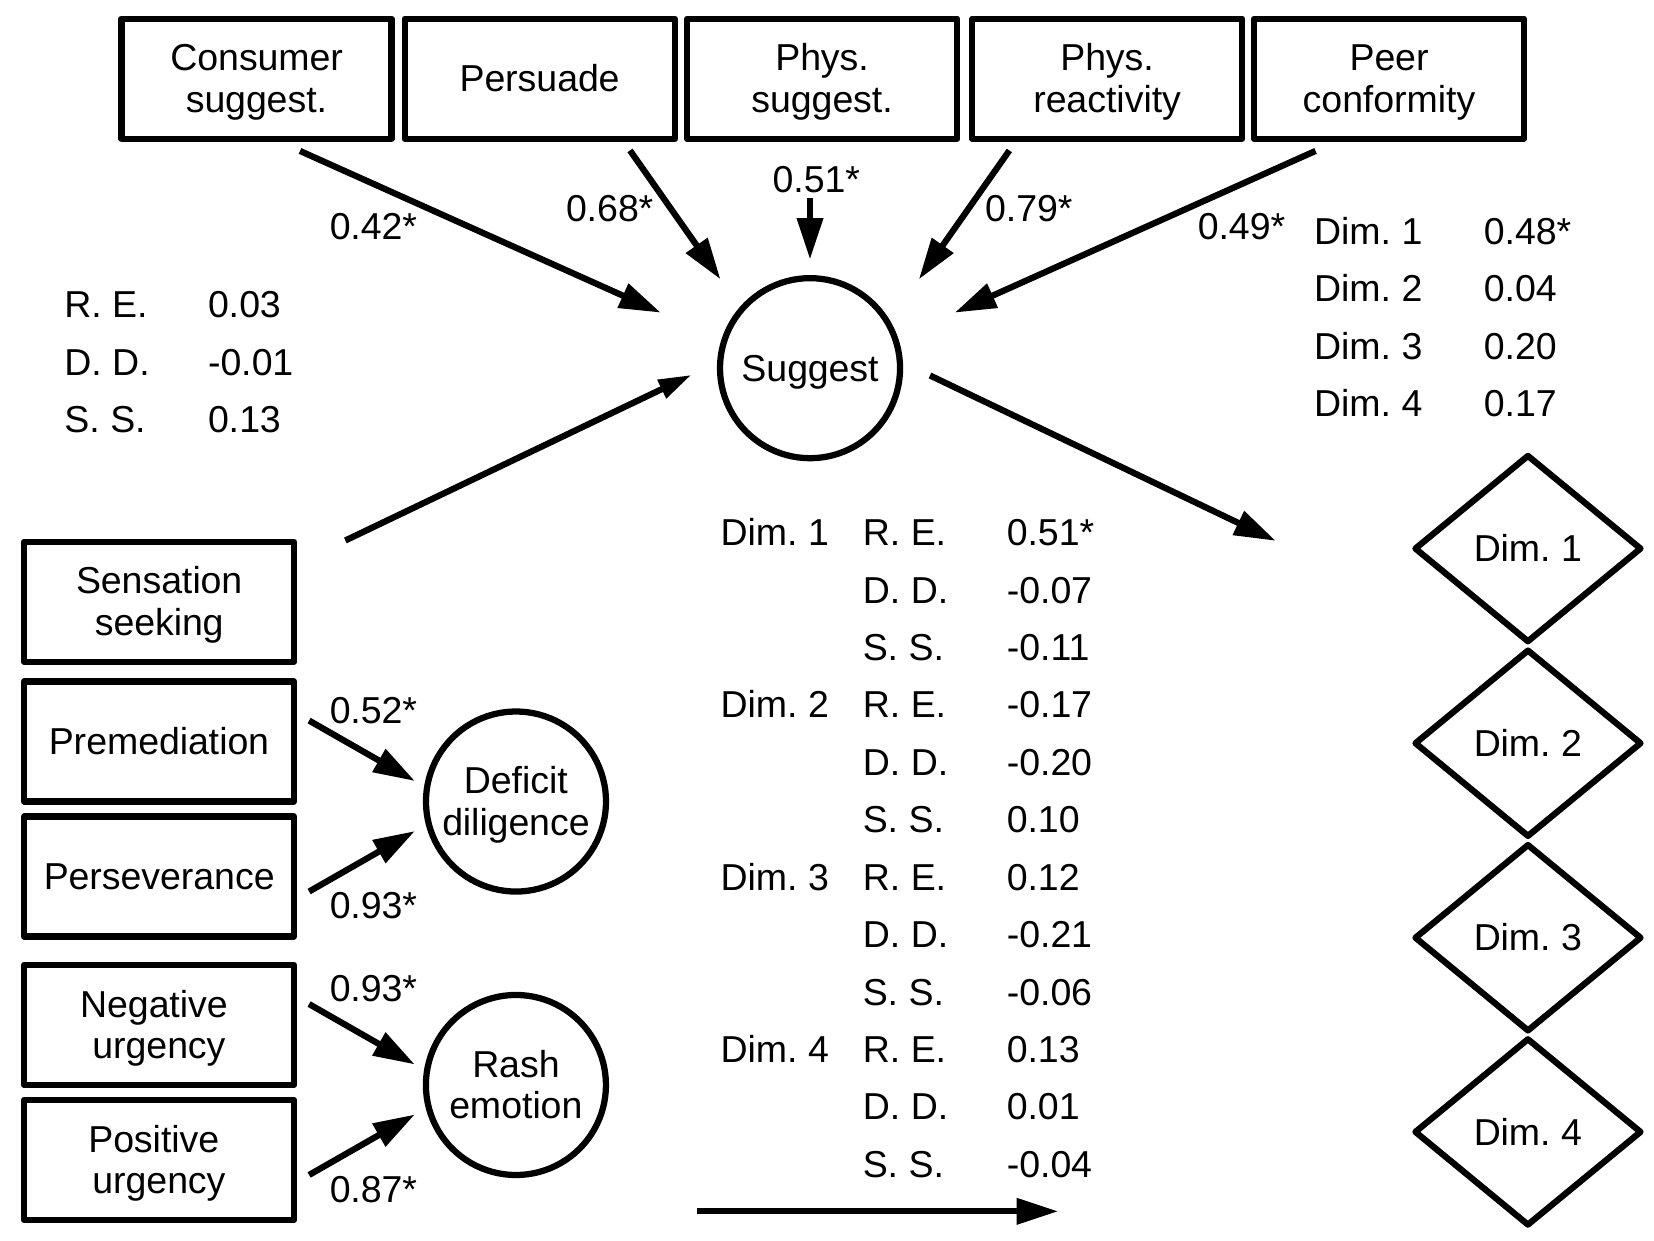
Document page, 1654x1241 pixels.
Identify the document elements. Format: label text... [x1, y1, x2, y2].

text_box Persuade [404, 18, 675, 139]
table_cell D. D. [849, 907, 992, 963]
table_cell 0.01 [993, 1079, 1143, 1135]
table_cell -0.17 [993, 677, 1143, 734]
table_cell [707, 620, 848, 676]
table_cell D. D. [51, 334, 193, 391]
text_box Sensation seeking [24, 541, 295, 662]
table_cell S. S. [849, 620, 992, 676]
table_header 0.51* [993, 505, 1143, 561]
text_box Rash emotion [425, 994, 606, 1176]
text_box Positive urgency [24, 1099, 295, 1220]
table_cell 0.17 [1470, 376, 1639, 432]
table_cell [707, 1079, 848, 1135]
text_box 0.49* [1183, 198, 1300, 256]
text_box Suggest [720, 278, 901, 459]
table_cell -0.20 [993, 735, 1143, 791]
table_cell Dim. 3 [707, 849, 848, 906]
text_box Premediation [24, 681, 295, 802]
table_header 0.03 [194, 277, 350, 333]
text_box 0.52* [315, 682, 432, 740]
table_cell 0.10 [993, 792, 1143, 848]
table_cell D. D. [849, 1079, 992, 1135]
table_cell 0.13 [993, 1022, 1143, 1078]
table_cell D. D. [849, 562, 992, 619]
table_cell 0.04 [1470, 261, 1639, 317]
table_cell D. D. [849, 735, 992, 791]
text_box Consumer suggest. [121, 18, 392, 139]
text_box Deficit diligence [425, 711, 607, 892]
table_cell -0.11 [993, 620, 1143, 676]
text_box Dim. 4 [1415, 1039, 1641, 1225]
table_cell S. S. [849, 1136, 992, 1193]
table_header R. E. [849, 505, 992, 561]
text_box Negative urgency [24, 964, 295, 1085]
table_cell [707, 907, 848, 963]
table_cell S. S. [51, 392, 193, 448]
table_header Dim. 1 [707, 505, 848, 561]
table_cell -0.04 [993, 1136, 1143, 1193]
table_cell [707, 1136, 848, 1193]
text_box 0.93* [315, 877, 432, 935]
text_box Dim. 1 [1415, 455, 1641, 642]
table_cell S. S. [849, 964, 992, 1021]
text_box 0.87* [315, 1160, 432, 1218]
table_header 0.48* [1470, 204, 1639, 260]
table_cell [707, 735, 848, 791]
text_box 0.51* [757, 150, 875, 208]
table_cell [707, 964, 848, 1021]
table_cell R. E. [849, 677, 992, 734]
table_cell -0.07 [993, 562, 1143, 619]
text_box Phys. suggest. [687, 18, 958, 139]
table_cell 0.13 [194, 392, 350, 448]
table_cell -0.06 [993, 964, 1143, 1021]
table_cell R. E. [849, 1022, 992, 1078]
table_cell [707, 792, 848, 848]
text_box 0.42* [315, 198, 432, 256]
text_box 0.79* [970, 180, 1088, 238]
table_cell S. S. [849, 792, 992, 848]
text_box 0.68* [551, 180, 669, 238]
table_cell R. E. [849, 849, 992, 906]
text_box Phys. reactivity [972, 18, 1243, 139]
table_cell Dim. 2 [707, 677, 848, 734]
text_box 0.93* [315, 960, 432, 1017]
text_box Peer conformity [1254, 18, 1525, 139]
table_cell 0.20 [1470, 318, 1639, 375]
table_header Dim. 1 [1300, 204, 1469, 260]
table_cell Dim. 3 [1300, 318, 1469, 375]
text_box Dim. 3 [1415, 845, 1641, 1031]
text_box Perseverance [24, 816, 295, 937]
table_cell [707, 562, 848, 619]
table_cell 0.12 [993, 849, 1143, 906]
table_cell Dim. 4 [707, 1022, 848, 1078]
table_cell Dim. 4 [1300, 376, 1469, 432]
table_cell -0.21 [993, 907, 1143, 963]
table_cell -0.01 [194, 334, 350, 391]
table_cell Dim. 2 [1300, 261, 1469, 317]
table_header R. E. [51, 277, 193, 333]
text_box Dim. 2 [1415, 650, 1641, 836]
